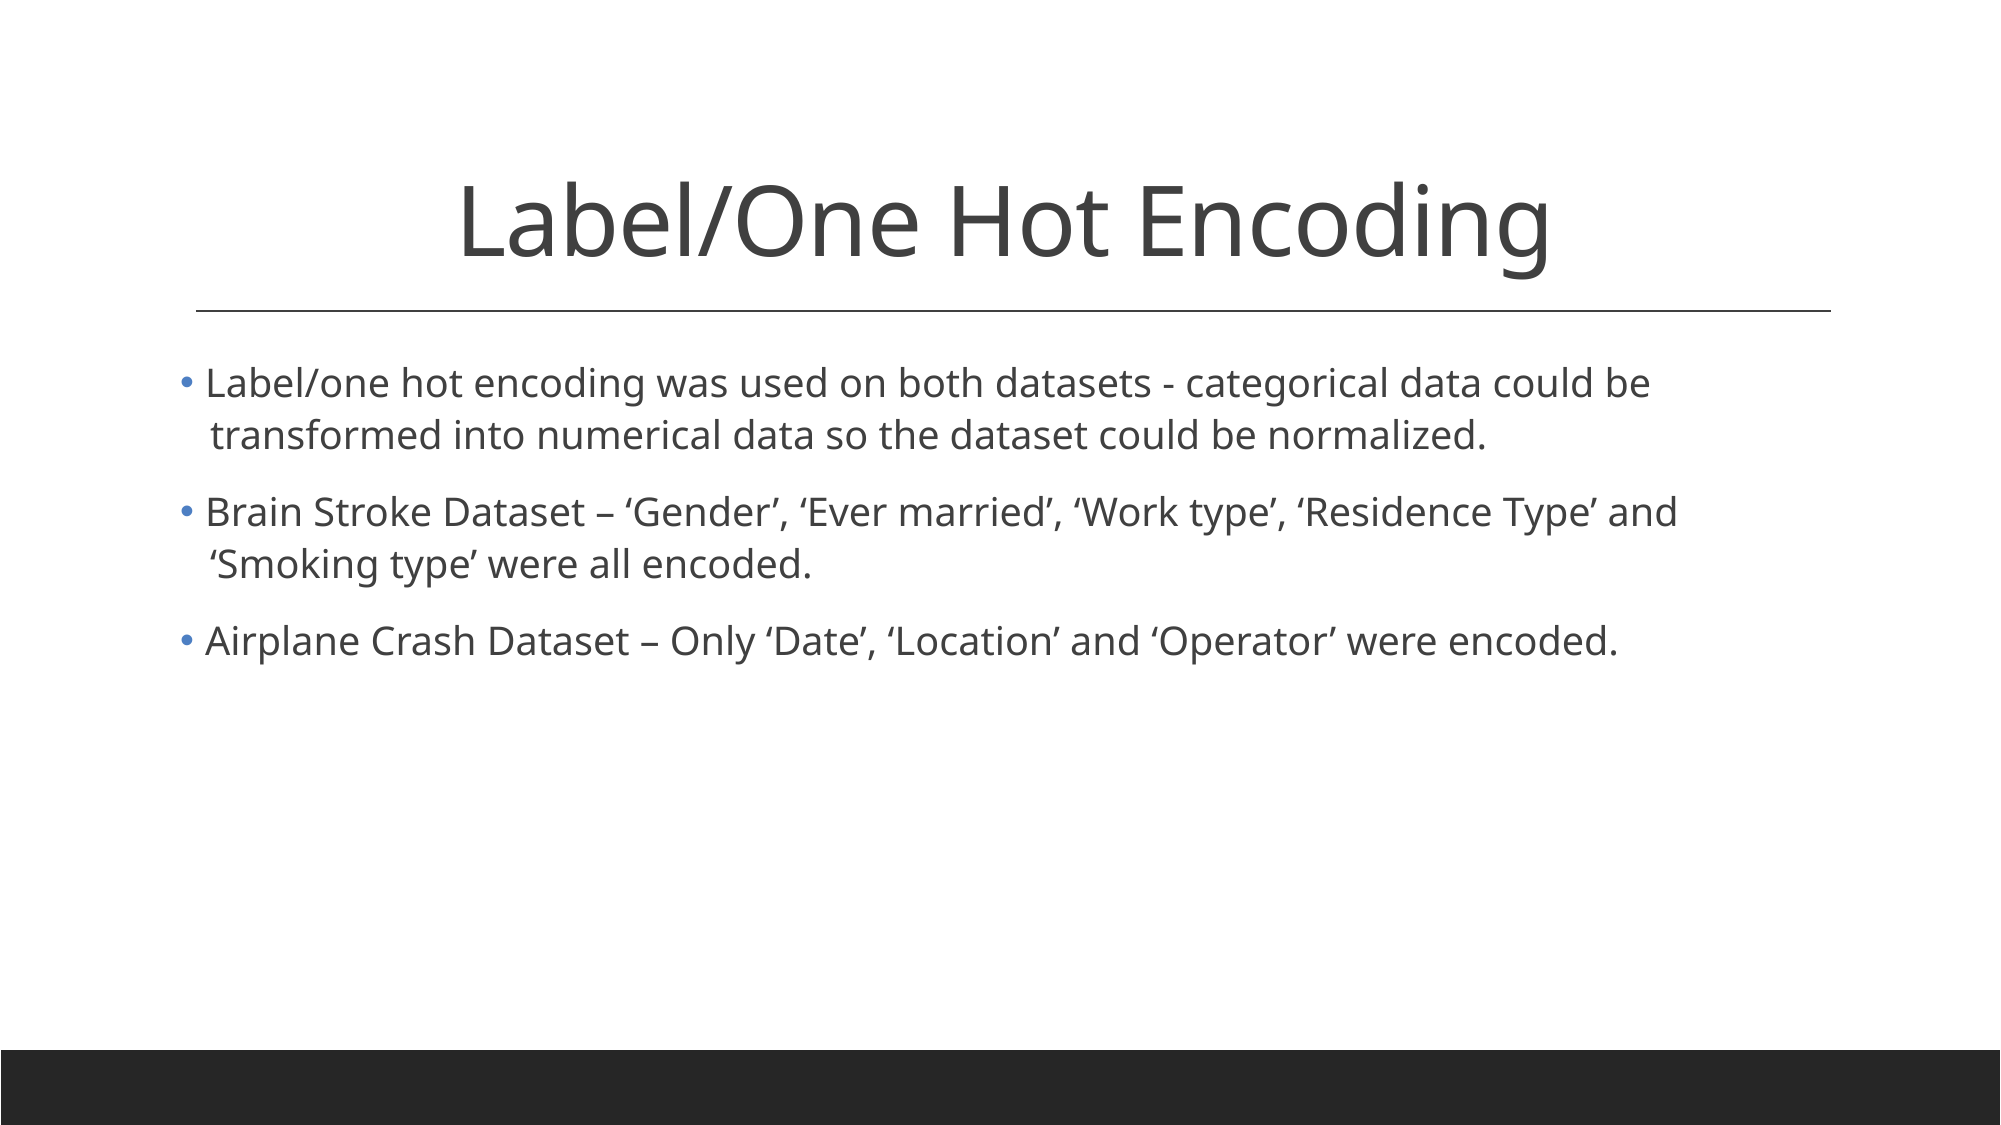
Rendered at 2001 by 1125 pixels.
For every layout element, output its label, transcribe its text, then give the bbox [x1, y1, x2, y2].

title Label/One Hot Encoding [180, 47, 1831, 286]
list Label/one hot encoding was used on both datasets - categorical data could be transformed into numerical data so the dataset could be normalized. Brain Stroke Dataset – ‘Gender’, ‘Ever married’, ‘Work type’, ‘Residence Type’ and ‘Smoking type’ were all encoded. Airplane Crash Dataset – Only ‘Date’, ‘Location’ and ‘Operator’ were encoded. [180, 345, 1831, 963]
